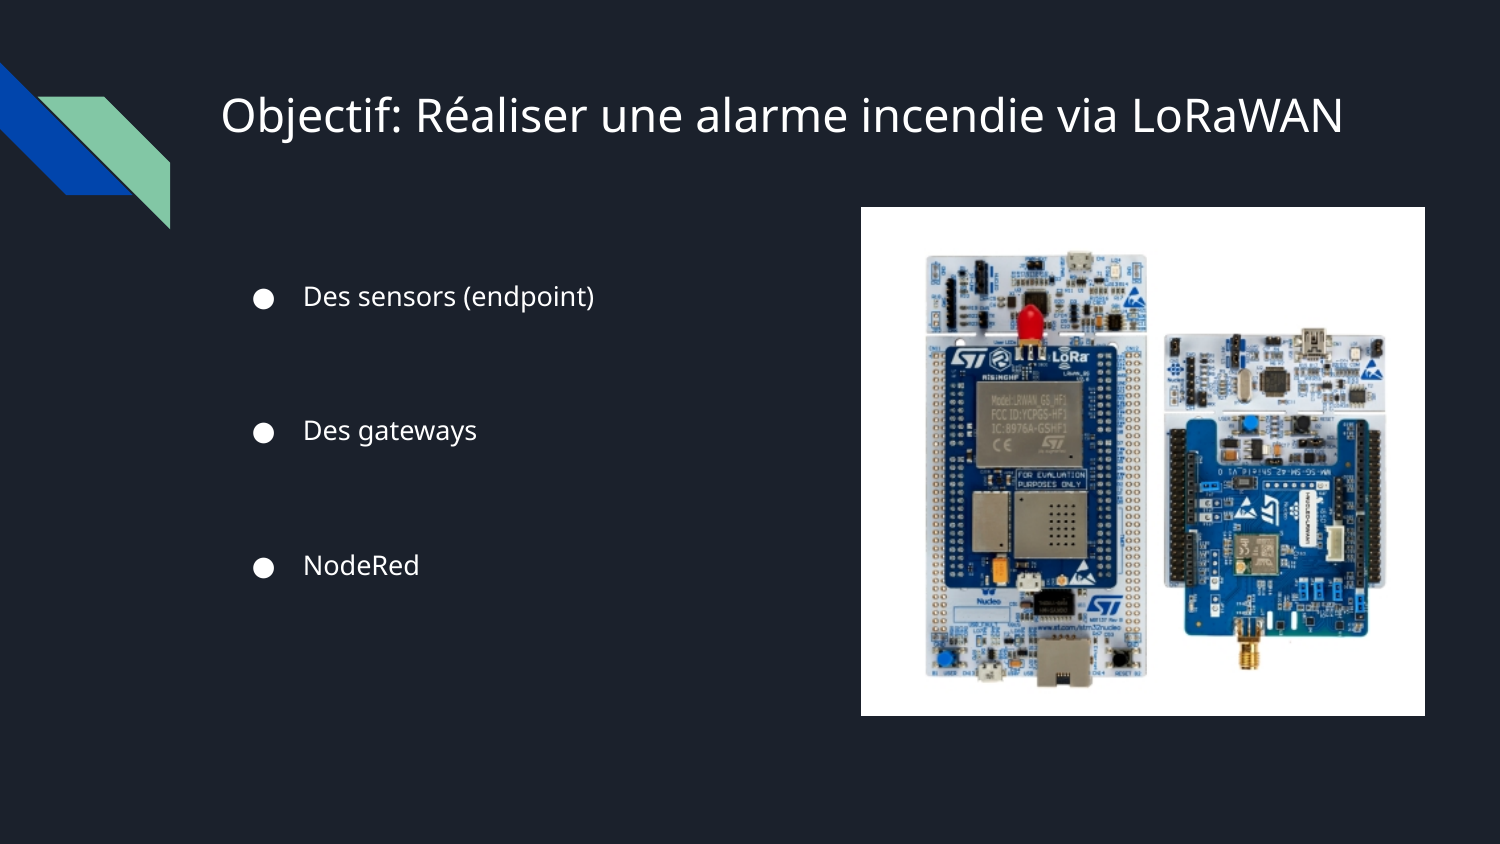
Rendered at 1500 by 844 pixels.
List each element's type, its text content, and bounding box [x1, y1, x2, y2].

picture [861, 207, 1425, 716]
list Des sensors (endpoint) Des gateways NodeRed [212, 257, 705, 735]
title Objectif: Réaliser une alarme incendie via LoRaWAN [205, 67, 1361, 218]
